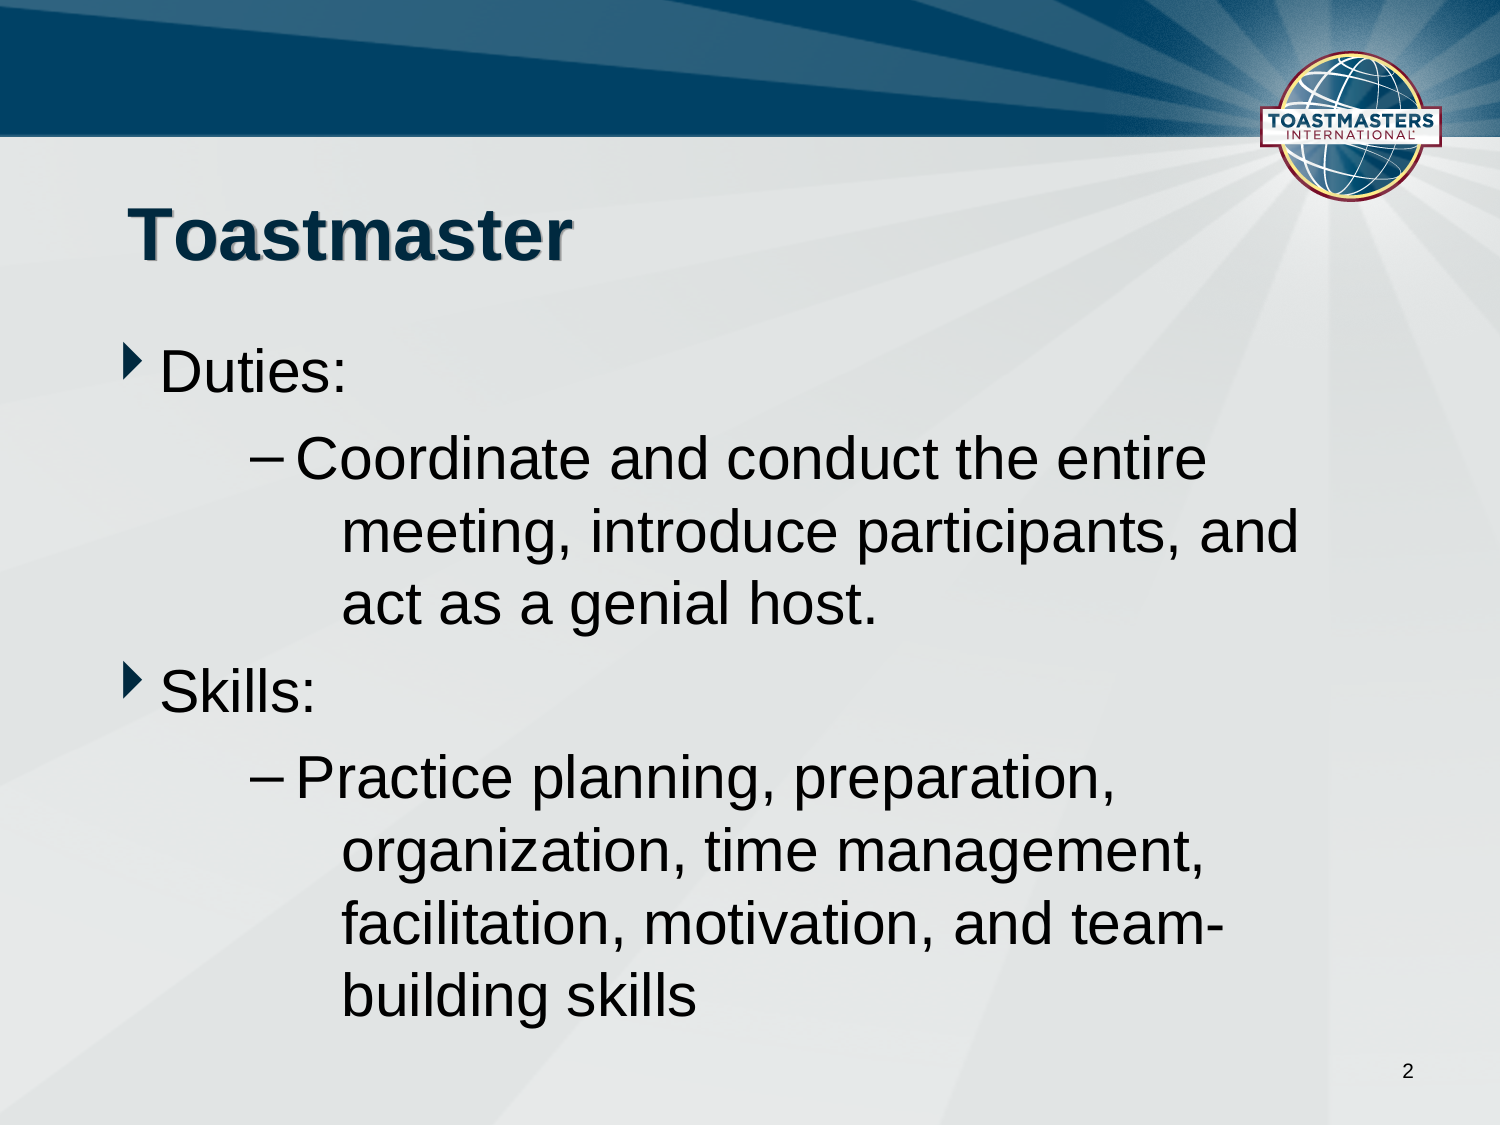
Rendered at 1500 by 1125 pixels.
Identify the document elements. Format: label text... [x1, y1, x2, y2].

title Toastmaster [112, 149, 1388, 325]
text_box 2 [1387, 1050, 1428, 1091]
list Duties: Coordinate and conduct the entire meeting, introduce participants, and act as a genial host. Skills: Practice planning, preparation, organization, time management, facilitation, motivation, and team-building skills [90, 324, 1411, 1038]
picture [0, 0, 1500, 1125]
